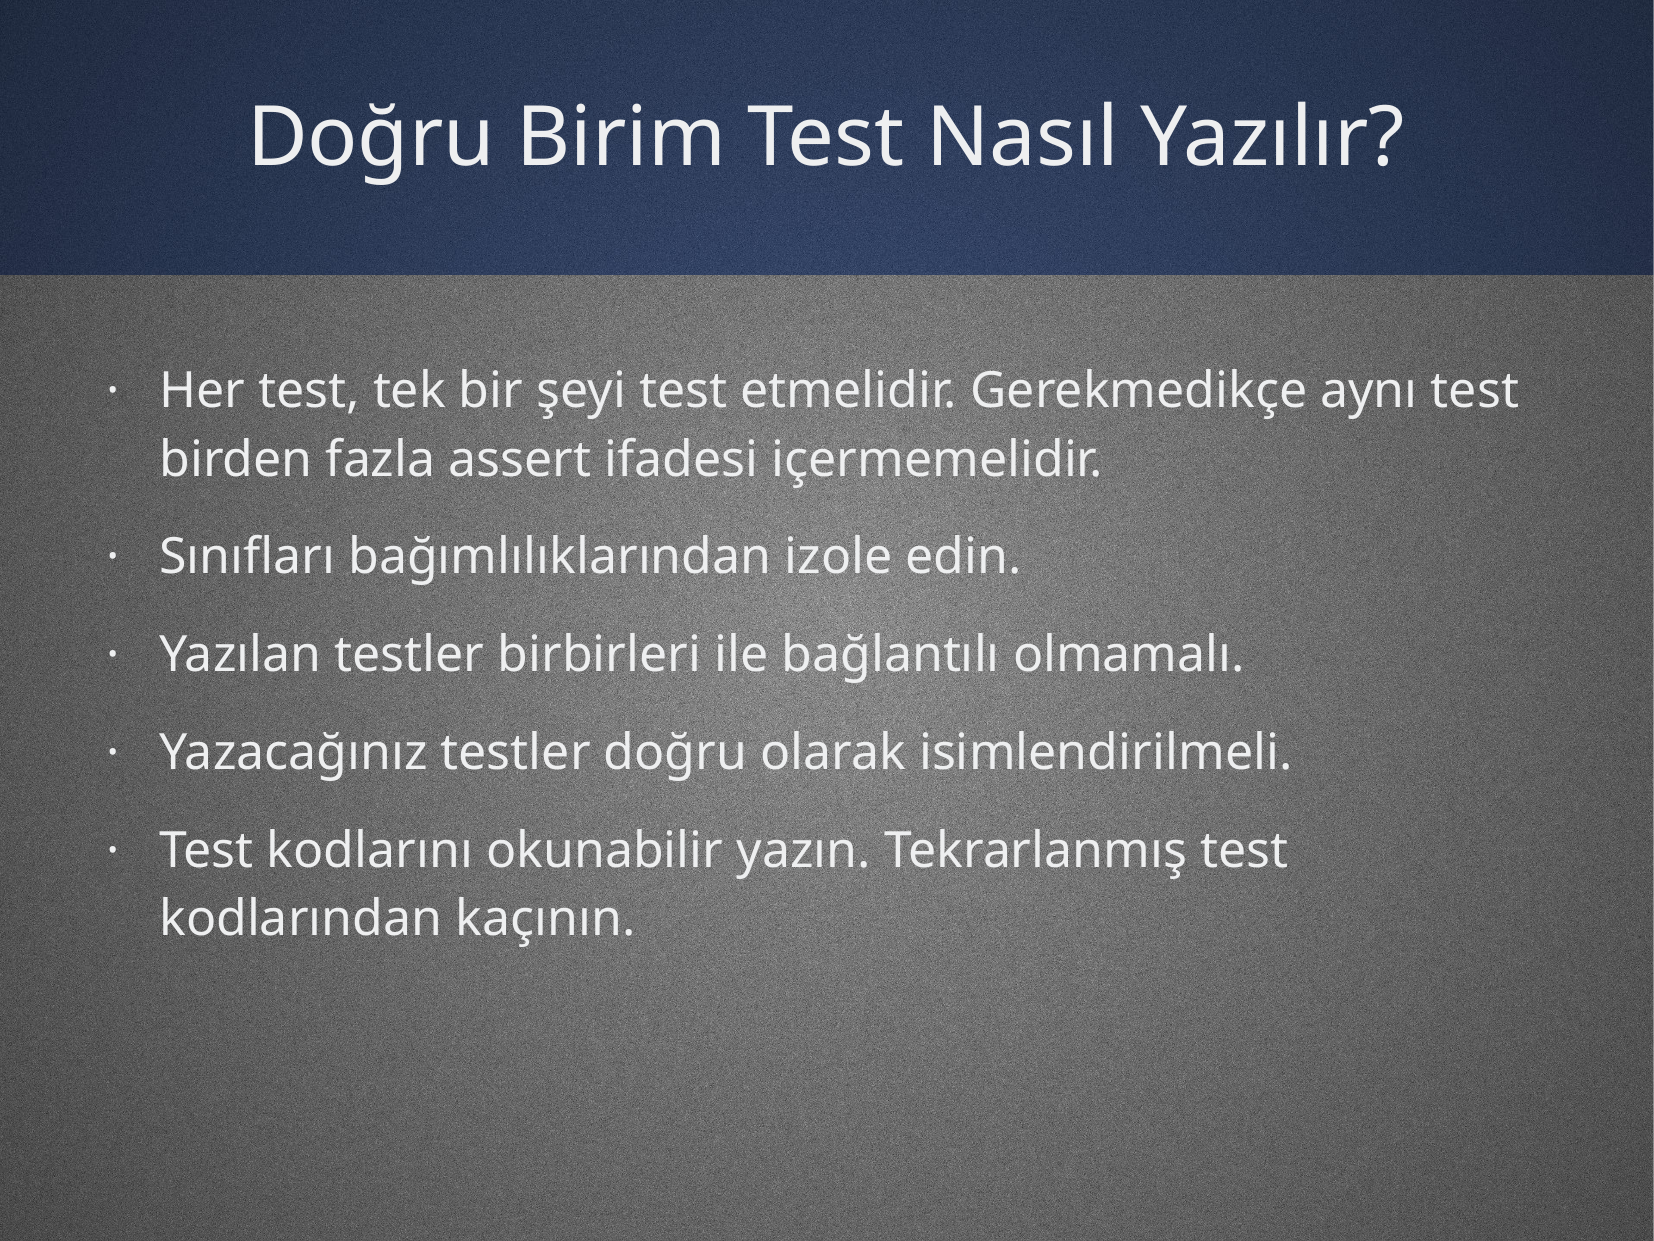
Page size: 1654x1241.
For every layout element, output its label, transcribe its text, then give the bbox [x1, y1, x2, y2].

picture [0, 0, 1654, 1241]
title Doğru Birim Test Nasıl Yazılır? [88, 29, 1565, 237]
list Her test, tek bir şeyi test etmelidir. Gerekmedikçe aynı test birden fazla assert ifadesi içermemelidir. Sınıfları bağımlılıklarından izole edin. Yazılan testler birbirleri ile bağlantılı olmamalı. Yazacağınız testler doğru olarak isimlendirilmeli. Test kodlarını okunabilir yazın. Tekrarlanmış test kodlarından kaçının. [88, 354, 1565, 1063]
